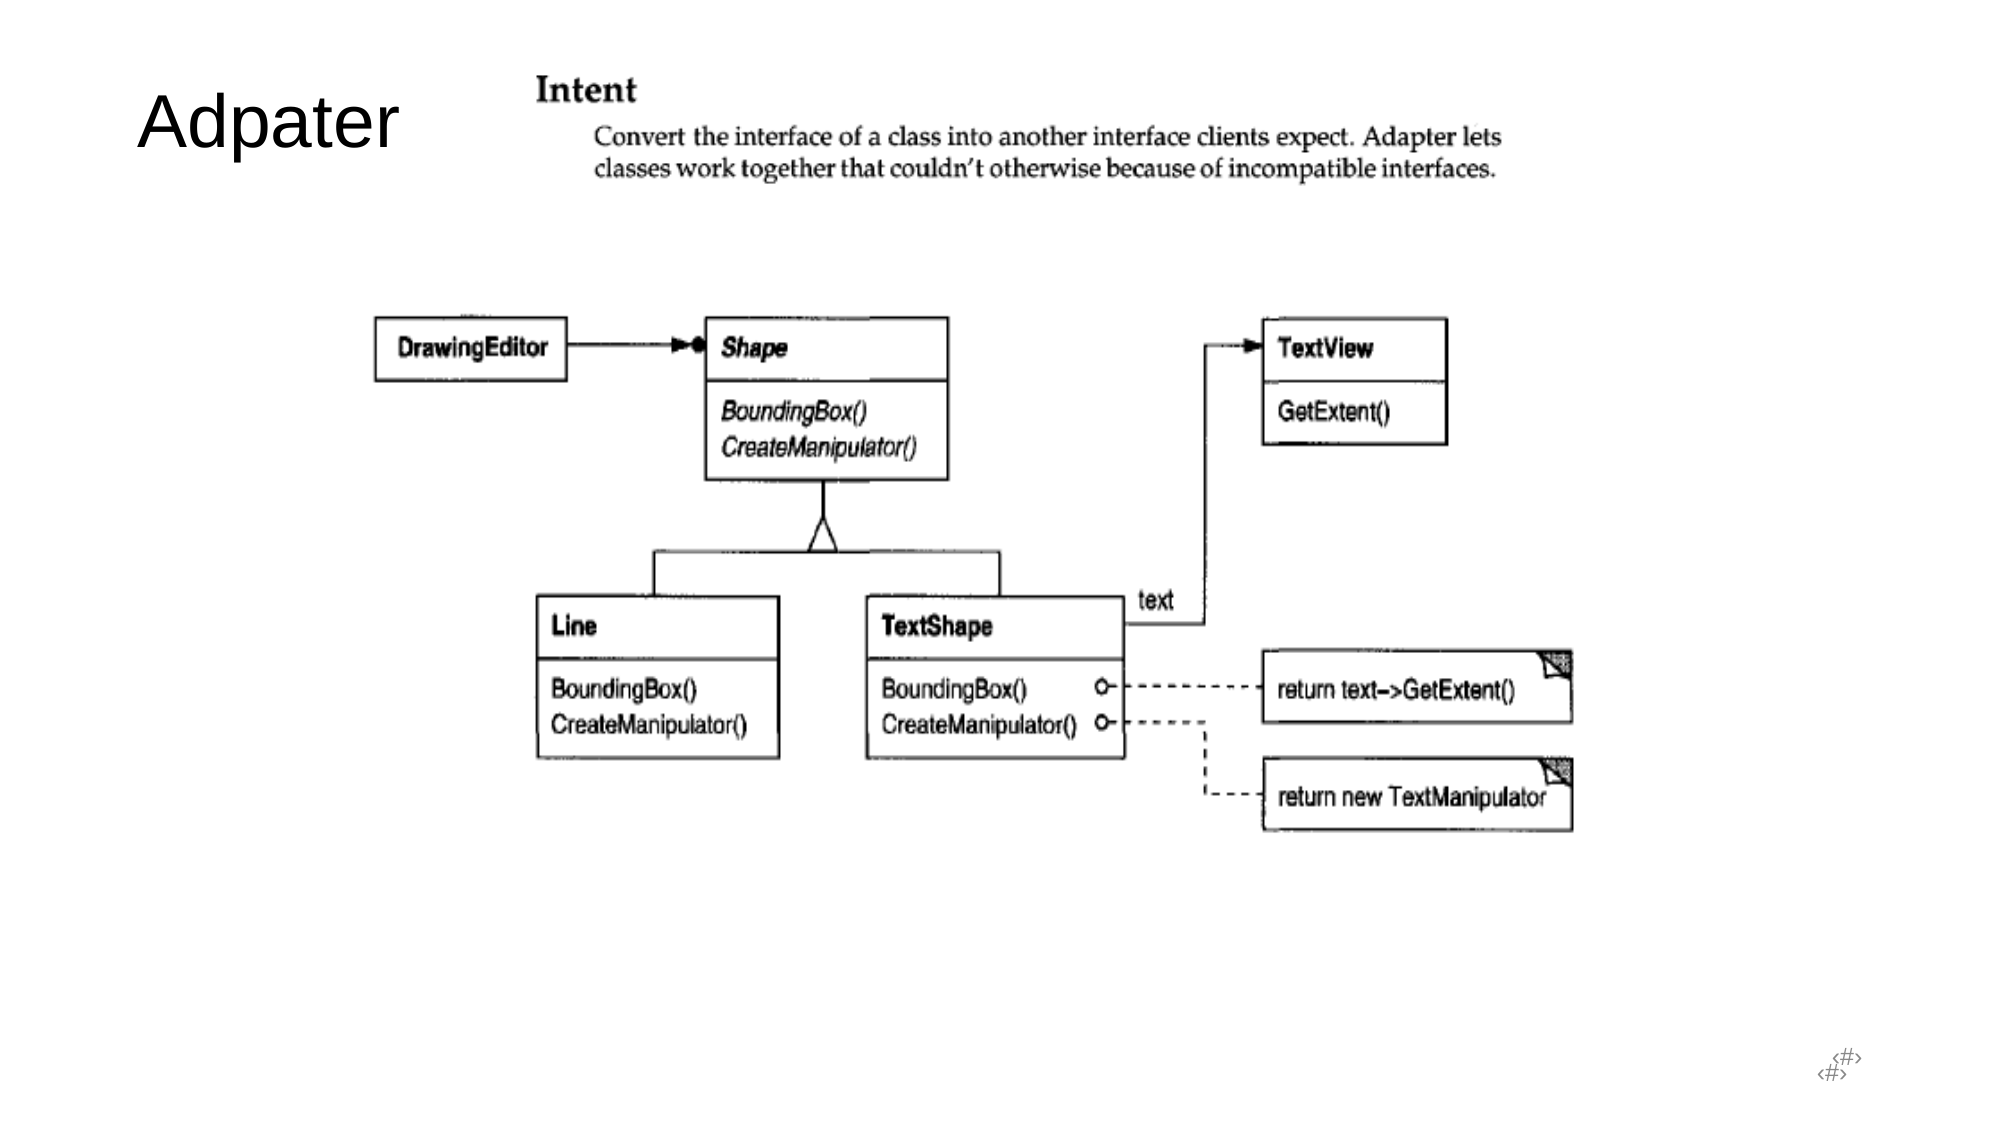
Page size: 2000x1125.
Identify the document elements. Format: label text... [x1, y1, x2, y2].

title Adpater [137, 59, 436, 181]
picture [519, 63, 1516, 196]
picture [345, 284, 1606, 856]
